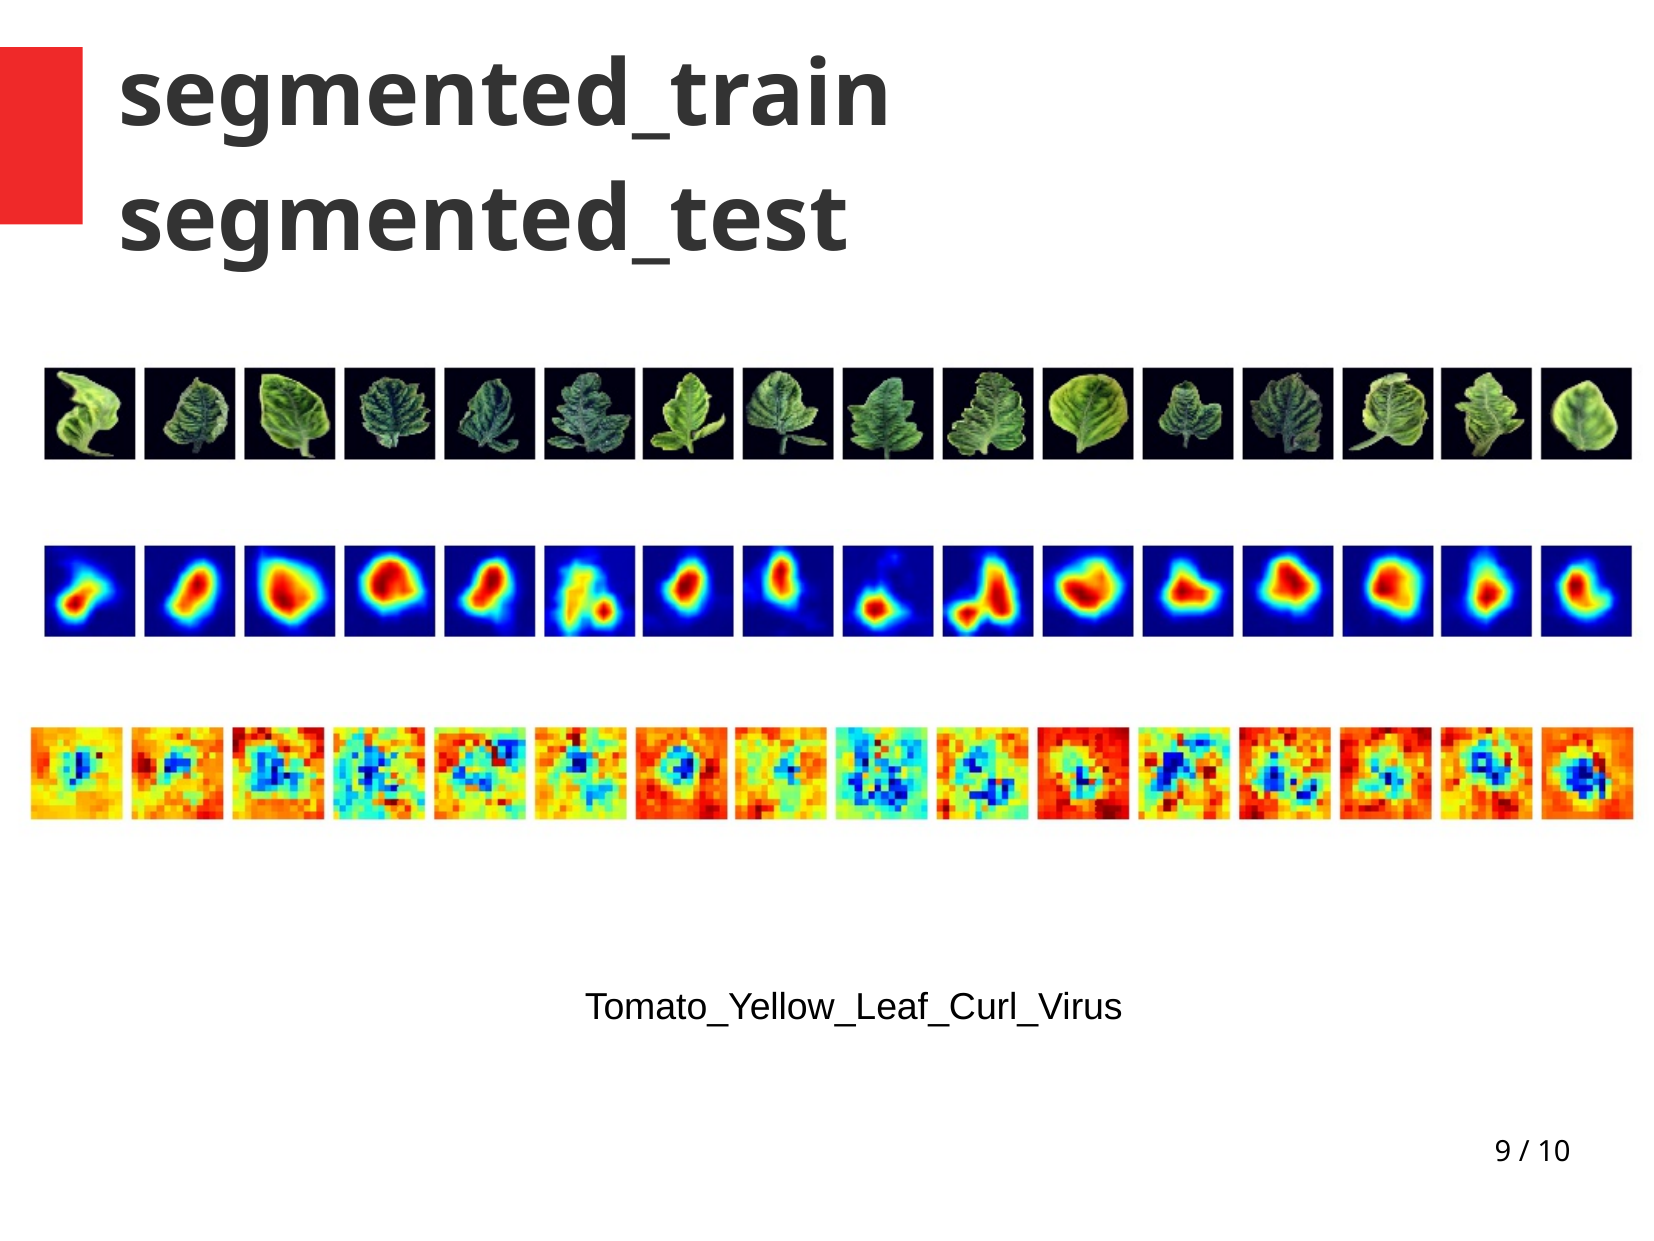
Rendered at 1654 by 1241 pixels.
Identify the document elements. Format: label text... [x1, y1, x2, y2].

picture [0, 351, 1649, 497]
title segmented_train segmented_test [118, 45, 1571, 260]
picture [0, 529, 1649, 674]
picture [0, 712, 1649, 857]
text_box Tomato_Yellow_Leaf_Curl_Virus [570, 978, 1138, 1036]
